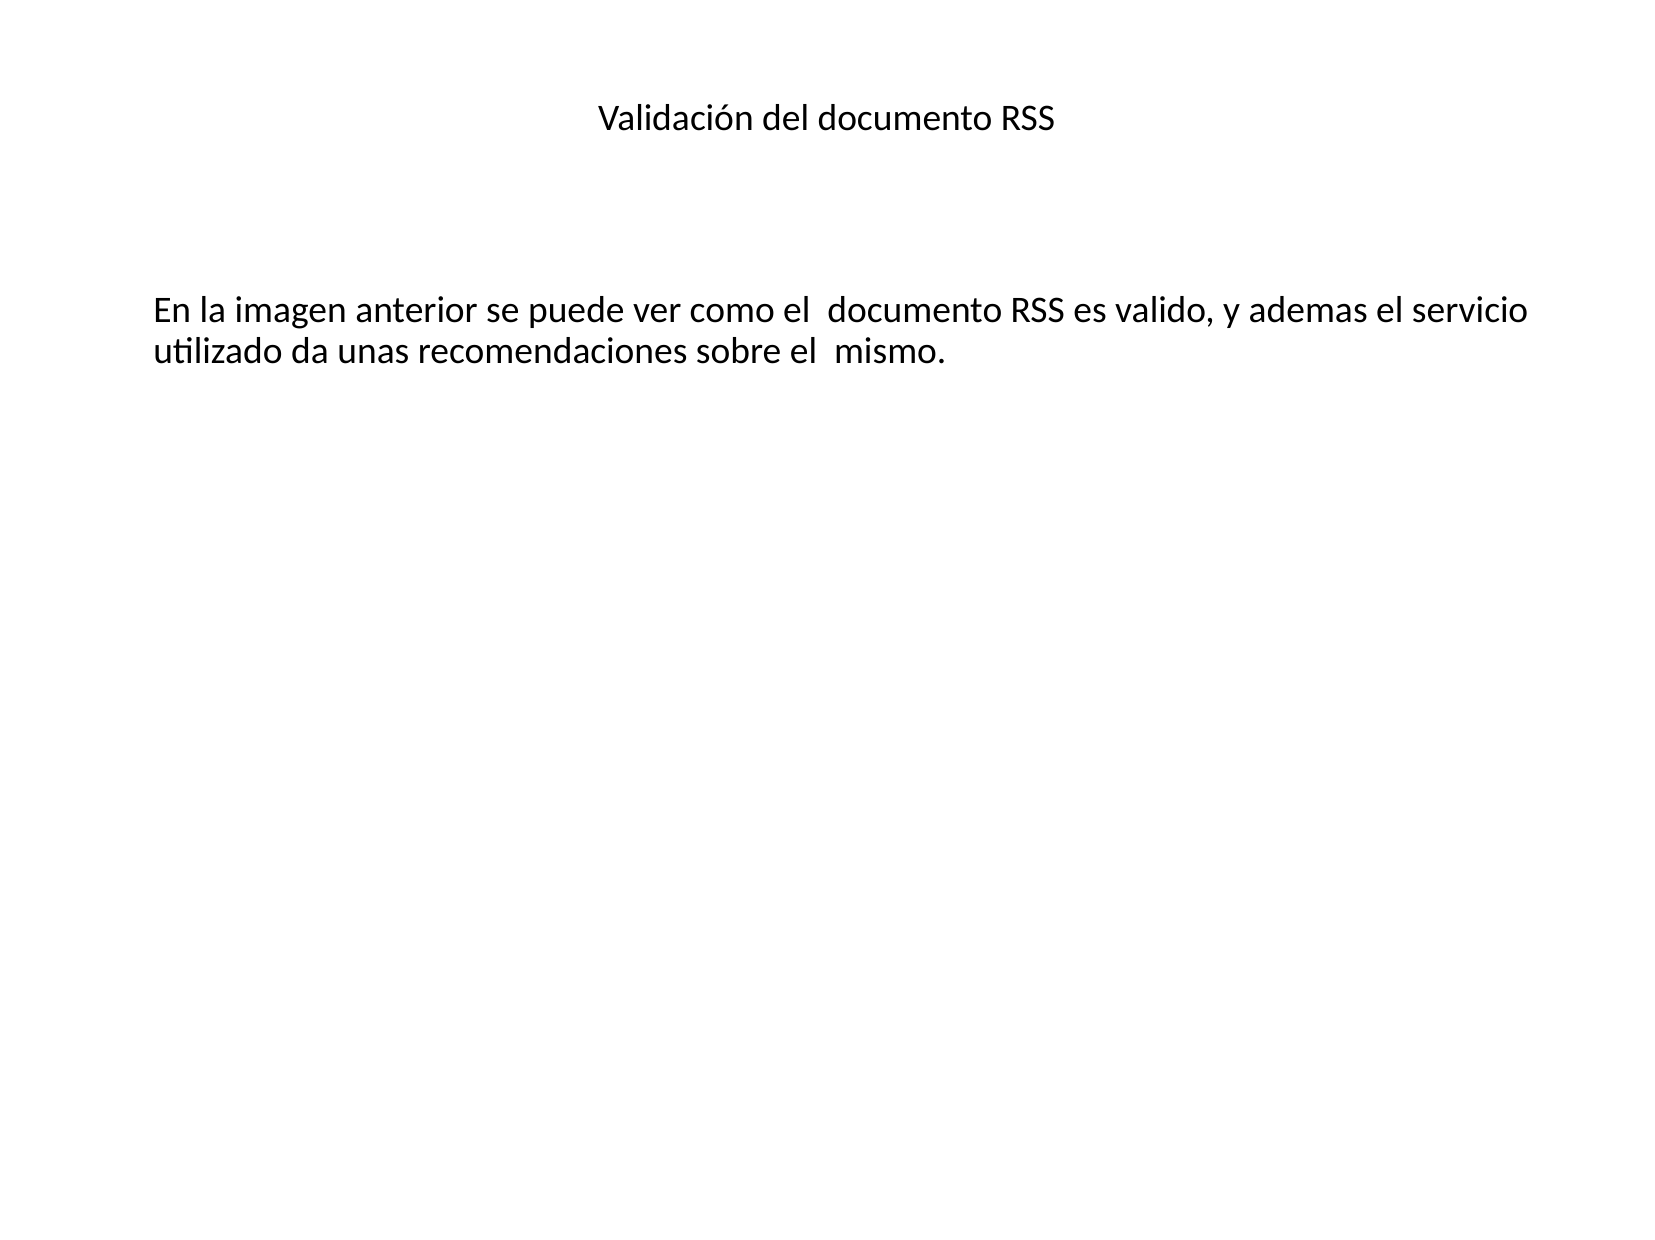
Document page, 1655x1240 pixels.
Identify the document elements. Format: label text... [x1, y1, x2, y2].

title Validación del documento RSS [195, 90, 1457, 281]
list En la imagen anterior se puede ver como el documento RSS es valido, y ademas el servicio utilizado da unas recomendaciones sobre el mismo. [94, 281, 1560, 1108]
